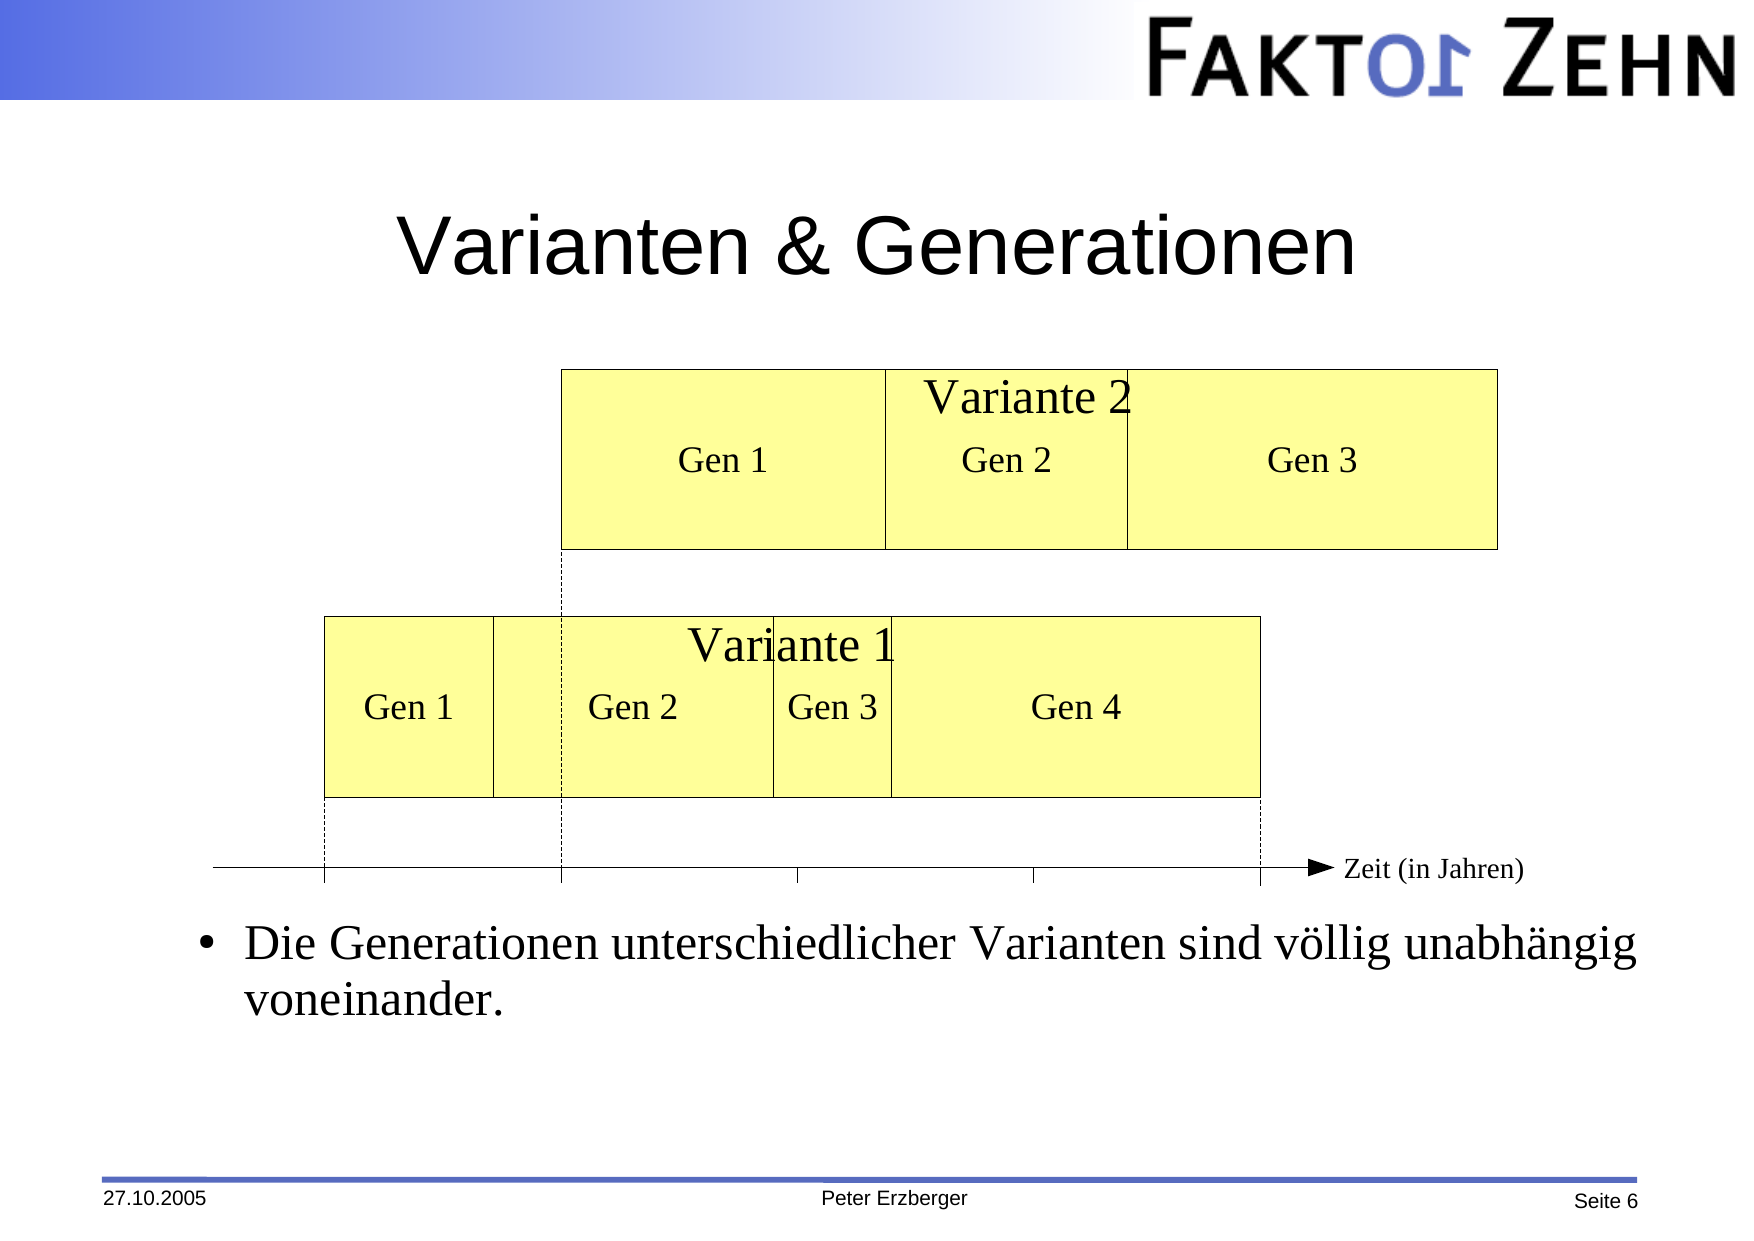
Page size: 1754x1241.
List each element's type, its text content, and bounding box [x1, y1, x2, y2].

picture [1133, 2, 1749, 105]
text_box Variante 2 [561, 369, 1498, 550]
title Varianten & Generationen [179, 142, 1576, 349]
text_box Variante 1 [324, 616, 1261, 798]
text_box Zeit (in Jahren) [1343, 852, 1551, 886]
text_box Die Generationen unterschiedlicher Varianten sind völlig unabhängig voneinander. [103, 915, 1639, 1093]
